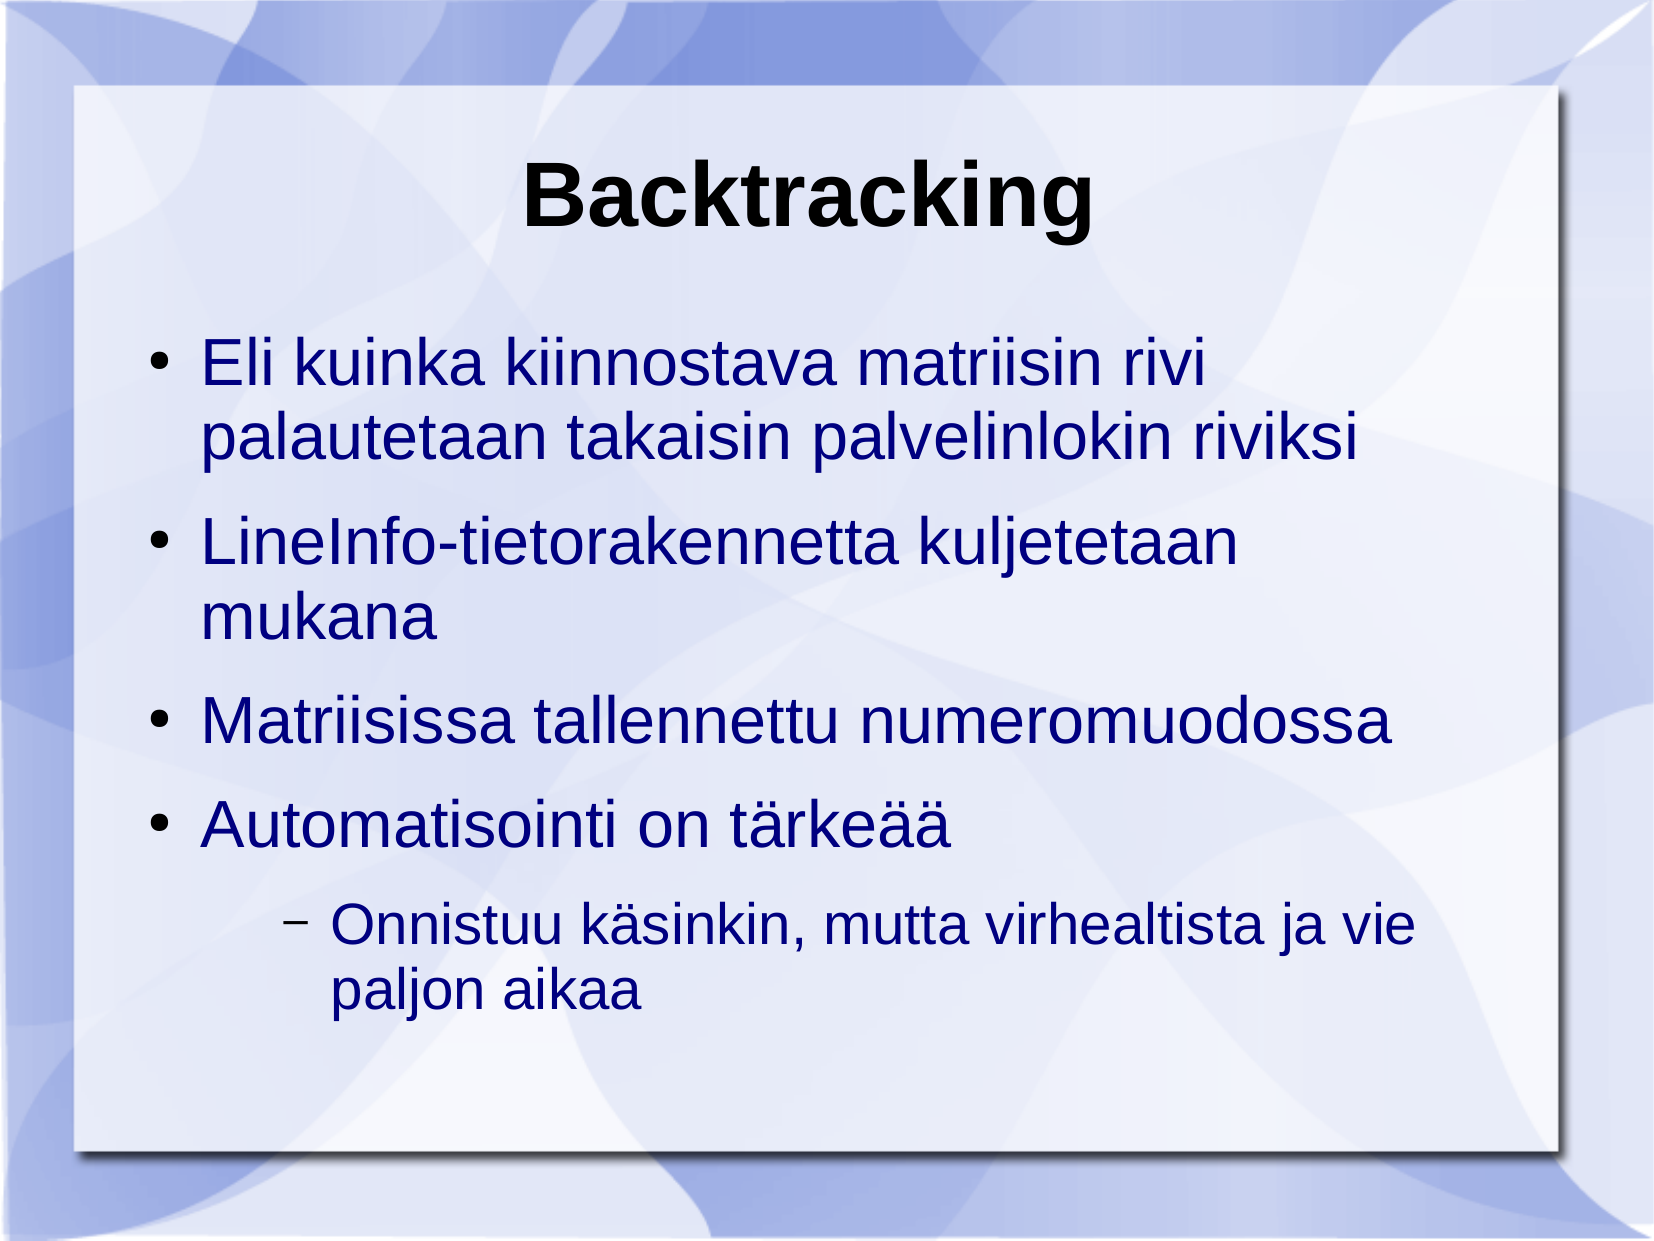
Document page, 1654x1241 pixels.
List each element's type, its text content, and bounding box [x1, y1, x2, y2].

list Eli kuinka kiinnostava matriisin rivi palautetaan takaisin palvelinlokin riviksi LineInfo-tietorakennetta kuljetetaan mukana Matriisissa tallennettu numeromuodossa Automatisointi on tärkeää Onnistuu käsinkin, mutta virhealtista ja vie paljon aikaa [129, 324, 1489, 1021]
picture [0, 0, 1654, 1241]
title Backtracking [82, 90, 1536, 298]
